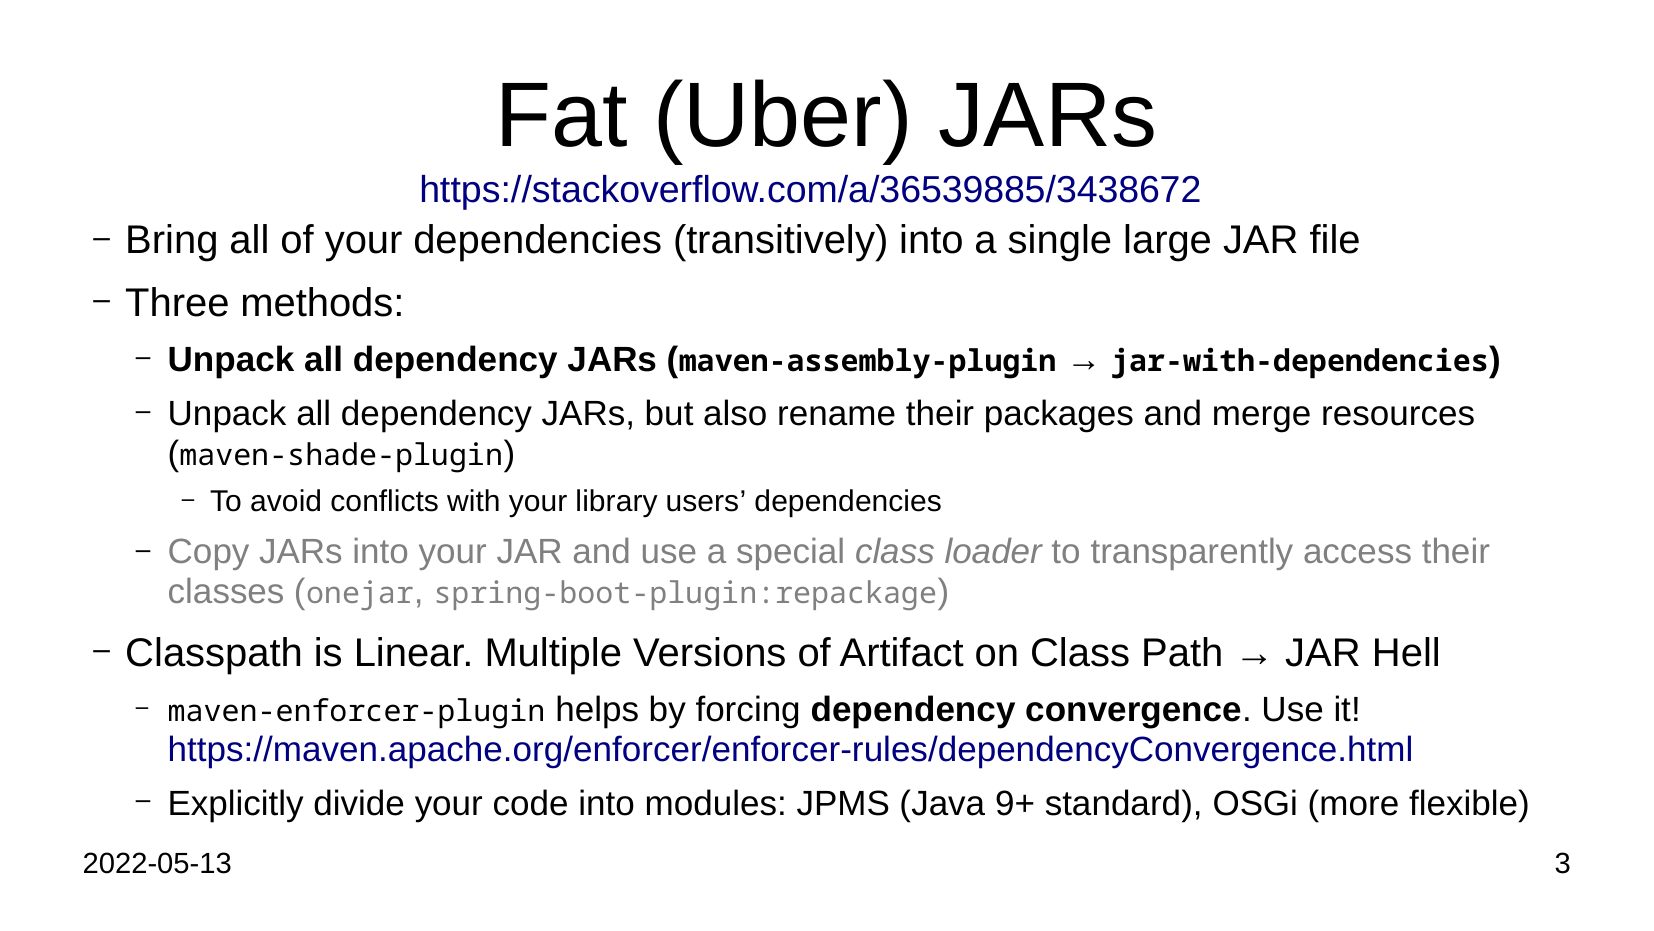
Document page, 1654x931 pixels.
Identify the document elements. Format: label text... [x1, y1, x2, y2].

title Fat (Uber) JARs [82, 37, 1571, 193]
list Bring all of your dependencies (transitively) into a single large JAR file Three methods: Unpack all dependency JARs (maven-assembly-plugin → jar-with-dependencies) Unpack all dependency JARs, but also rename their packages and merge resources (maven-shade-plugin) To avoid conflicts with your library users’ dependencies Copy JARs into your JAR and use a special class loader to transparently access their classes (onejar, spring-boot-plugin:repackage) Classpath is Linear. Multiple Versions of Artifact on Class Path → JAR Hell maven-enforcer-plugin helps by forcing dependency convergence. Use it! https://maven.apache.org/enforcer/enforcer-rules/dependencyConvergence.html Explicitly divide your code into modules: JPMS (Java 9+ standard), OSGi (more flexible) [82, 217, 1571, 839]
text_box https://stackoverflow.com/a/36539885/3438672 [404, 160, 1217, 218]
